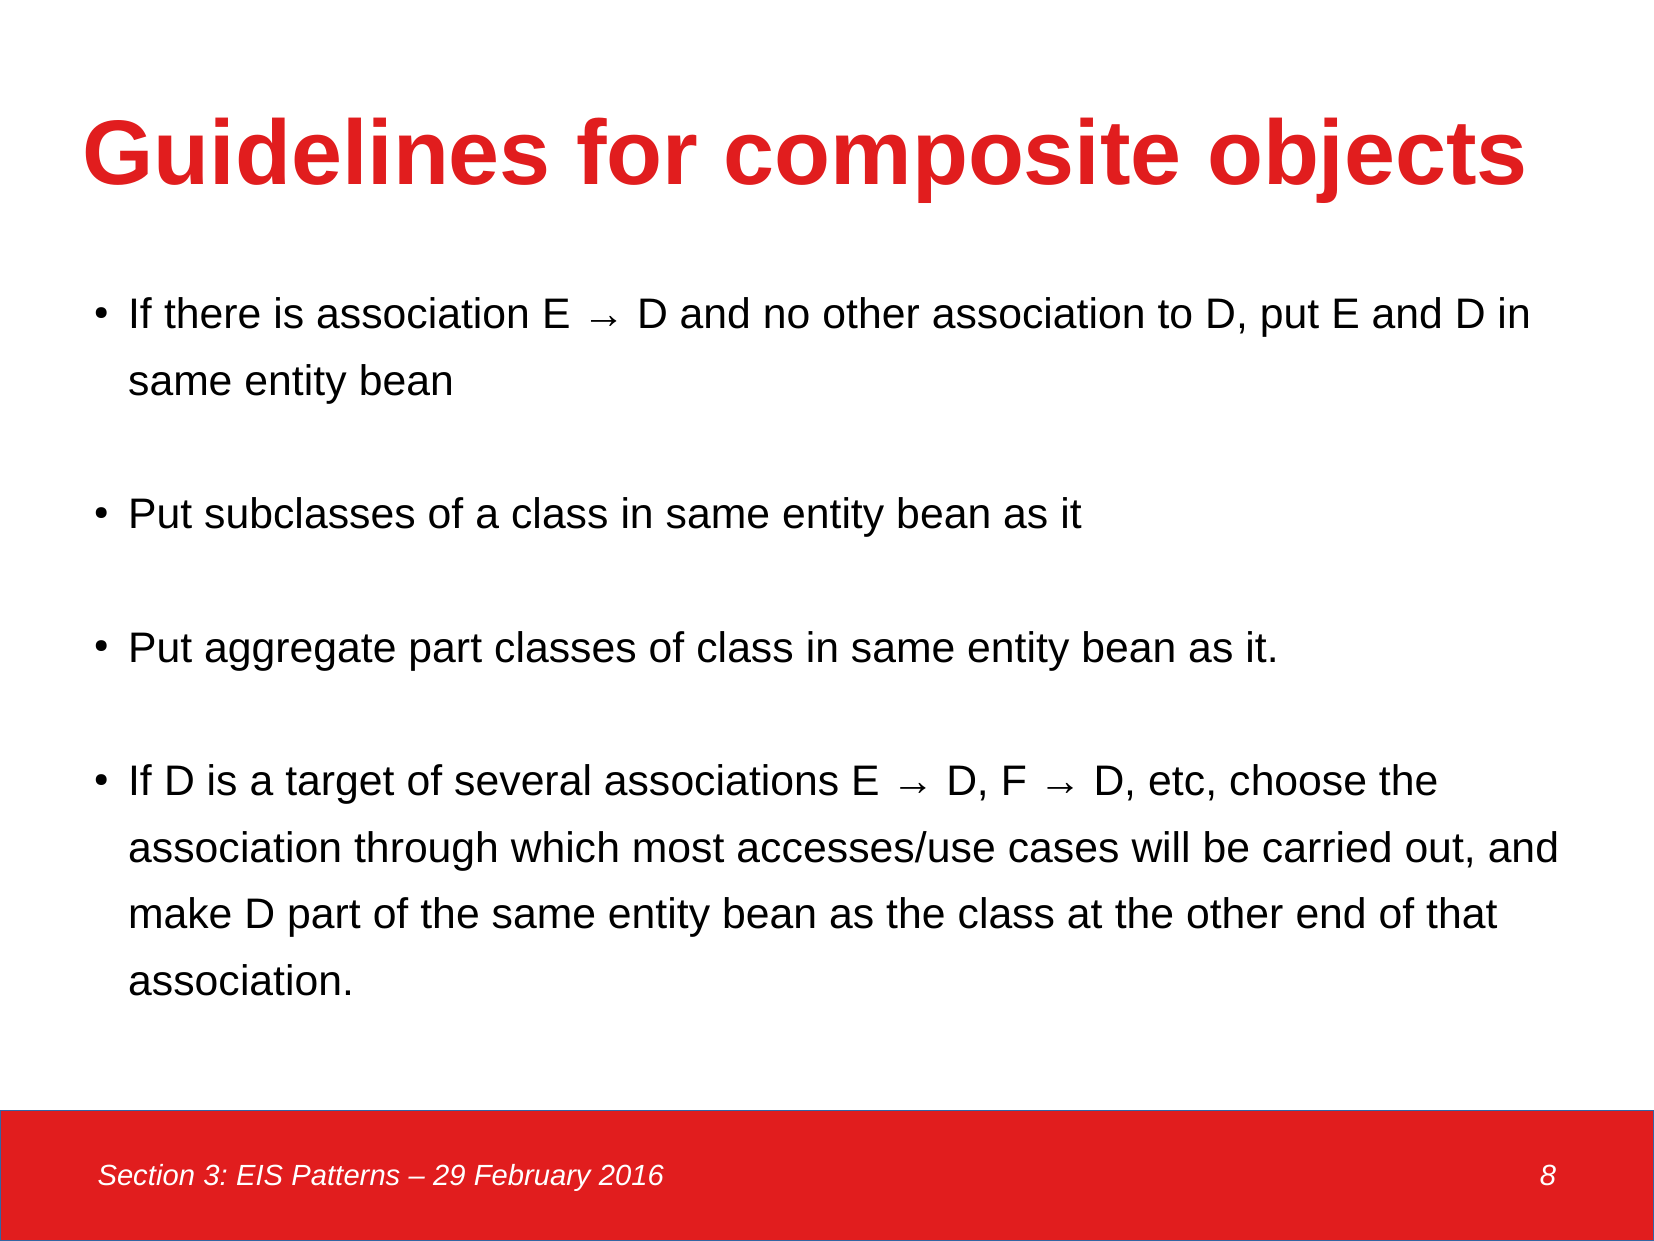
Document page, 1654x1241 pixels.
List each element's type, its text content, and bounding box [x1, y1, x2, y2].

list If there is association E → D and no other association to D, put E and D in same entity bean Put subclasses of a class in same entity bean as it Put aggregate part classes of class in same entity bean as it. If D is a target of several associations E → D, F → D, etc, choose the association through which most accesses/use cases will be carried out, and make D part of the same entity bean as the class at the other end of that association. [82, 290, 1571, 1010]
title Guidelines for composite objects [82, 49, 1571, 257]
